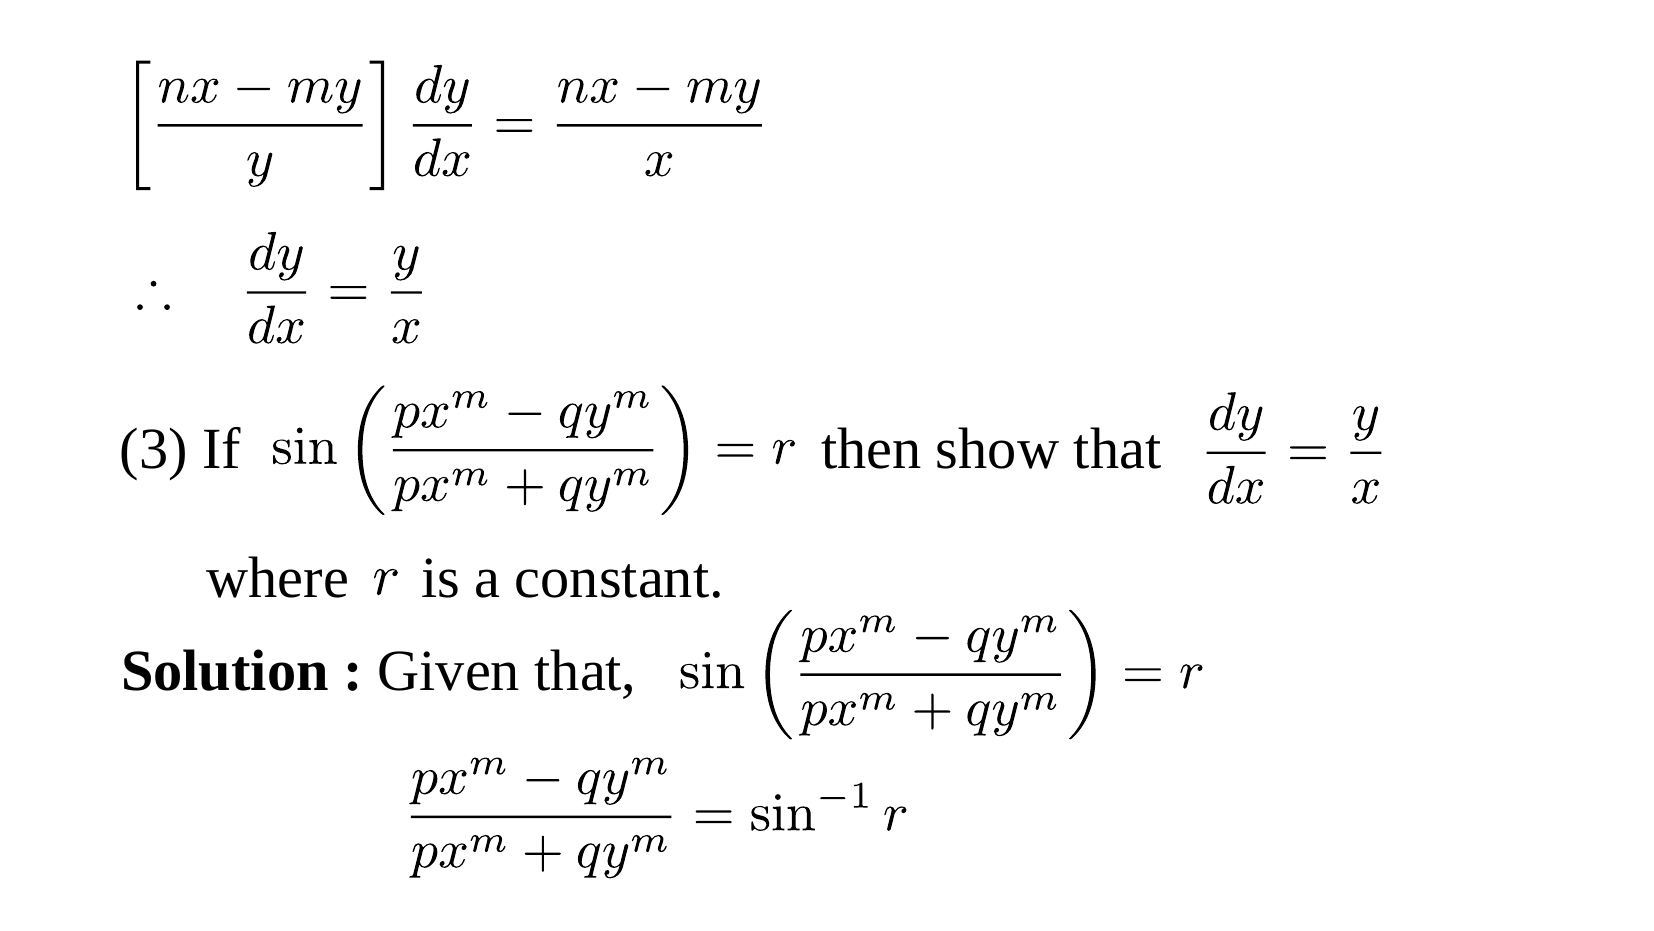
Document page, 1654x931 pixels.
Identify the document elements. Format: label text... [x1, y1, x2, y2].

text_box [273, 385, 796, 516]
text_box [125, 60, 762, 191]
subtitle (3) If then show that where is a constant. Solution : Given that, [47, 47, 1607, 905]
text_box [137, 231, 422, 344]
text_box [1206, 392, 1382, 504]
text_box [373, 568, 398, 596]
text_box [680, 609, 1203, 740]
text_box [409, 757, 907, 879]
